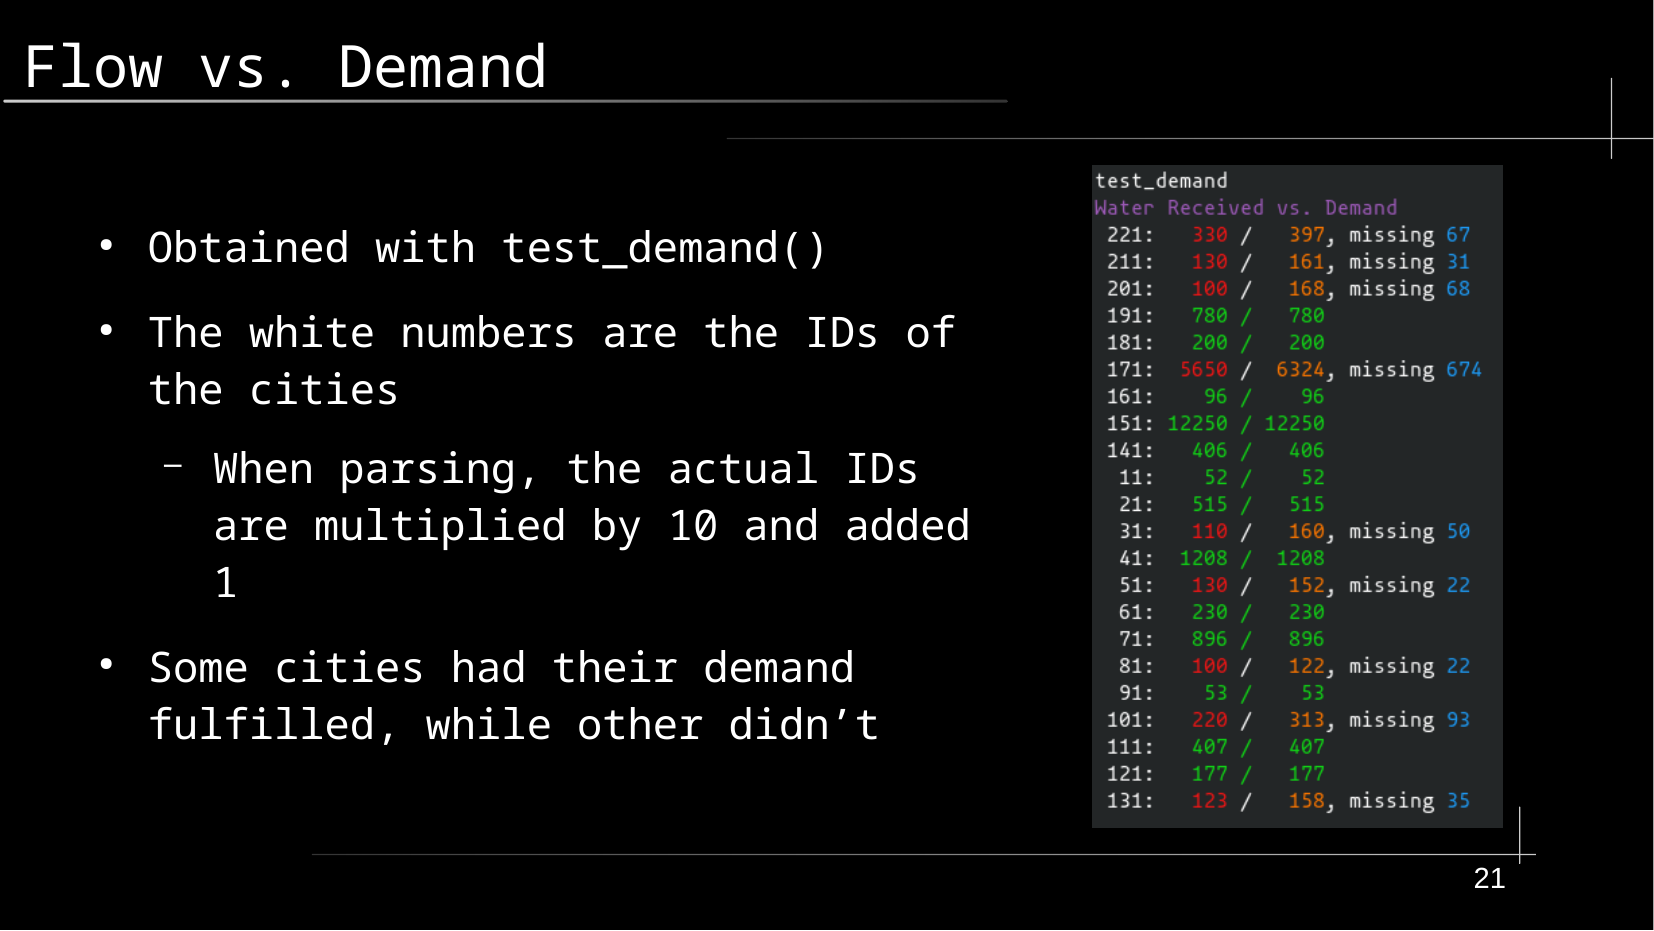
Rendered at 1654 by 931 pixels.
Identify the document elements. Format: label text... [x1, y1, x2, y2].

list Obtained with test_demand() The white numbers are the IDs of the cities When parsing, the actual IDs are multiplied by 10 and added 1 Some cities had their demand fulfilled, while other didn’t [82, 217, 1004, 758]
title Flow vs. Demand [23, 11, 1589, 119]
picture [1092, 165, 1503, 828]
